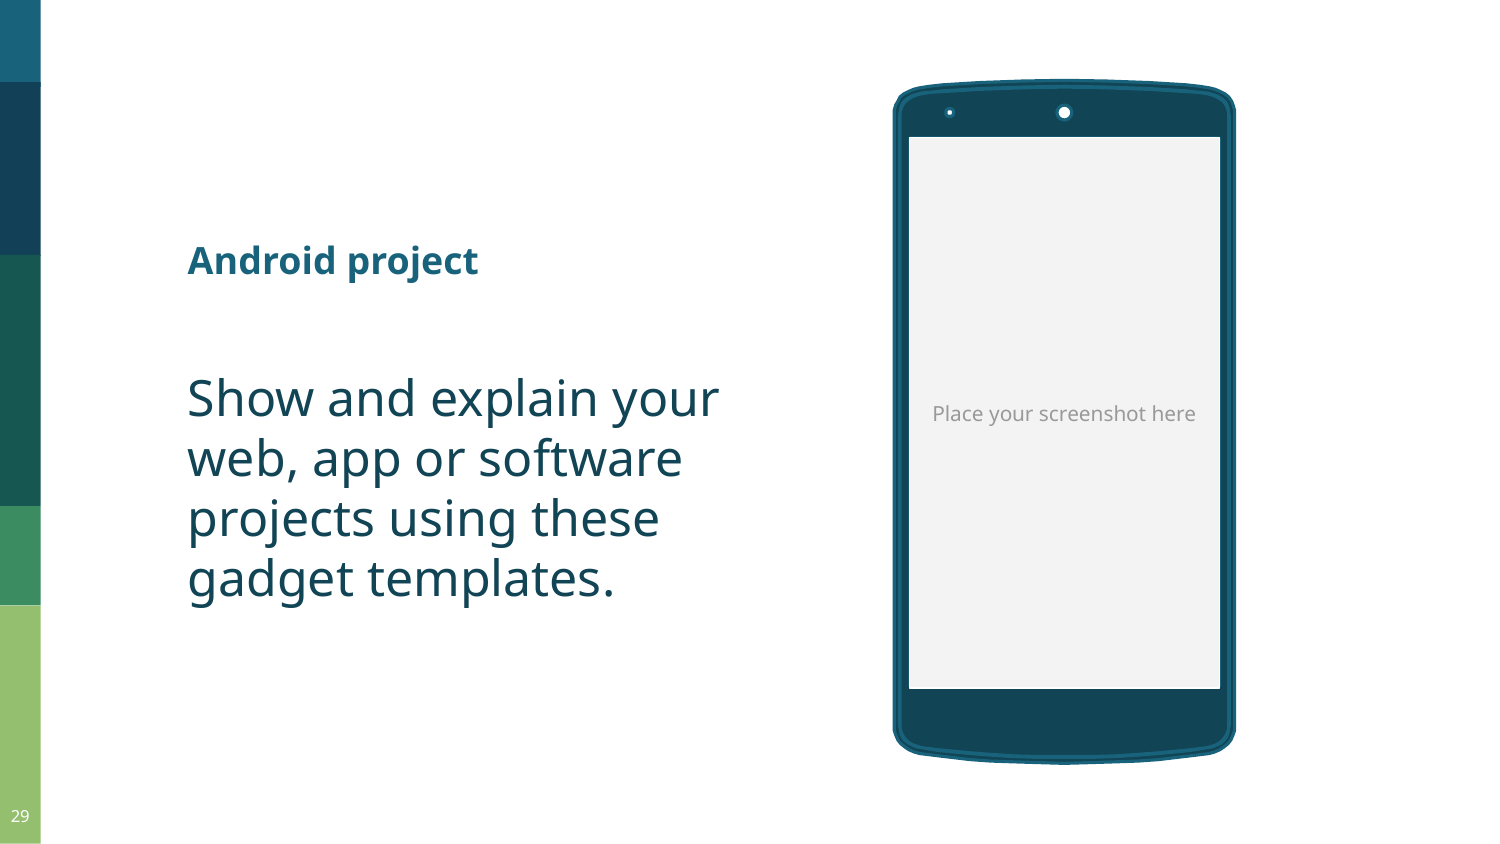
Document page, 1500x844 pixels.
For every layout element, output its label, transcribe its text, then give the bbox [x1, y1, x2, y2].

list Android project Show and explain your web, app or software projects using these gadget templates. [172, 80, 748, 764]
text_box Place your screenshot here [909, 137, 1220, 689]
slide_number <number> [0, 790, 49, 844]
text_box [894, 80, 1235, 764]
